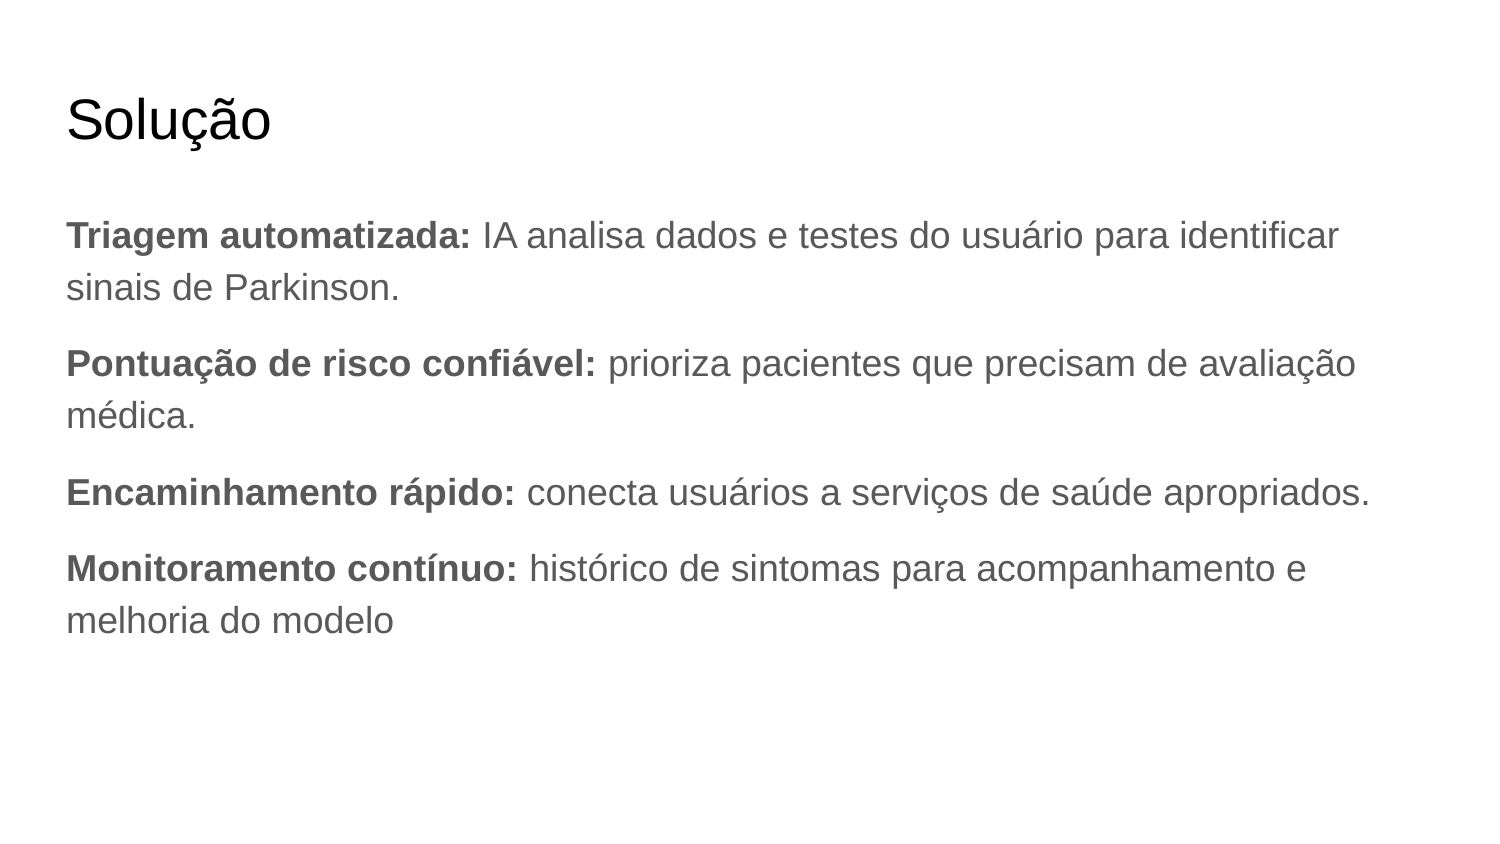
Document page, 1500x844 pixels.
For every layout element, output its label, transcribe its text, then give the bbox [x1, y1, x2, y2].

title Solução [51, 72, 1449, 167]
list Triagem automatizada: IA analisa dados e testes do usuário para identificar sinais de Parkinson. Pontuação de risco confiável: prioriza pacientes que precisam de avaliação médica. Encaminhamento rápido: conecta usuários a serviços de saúde apropriados. Monitoramento contínuo: histórico de sintomas para acompanhamento e melhoria do modelo [51, 189, 1449, 755]
